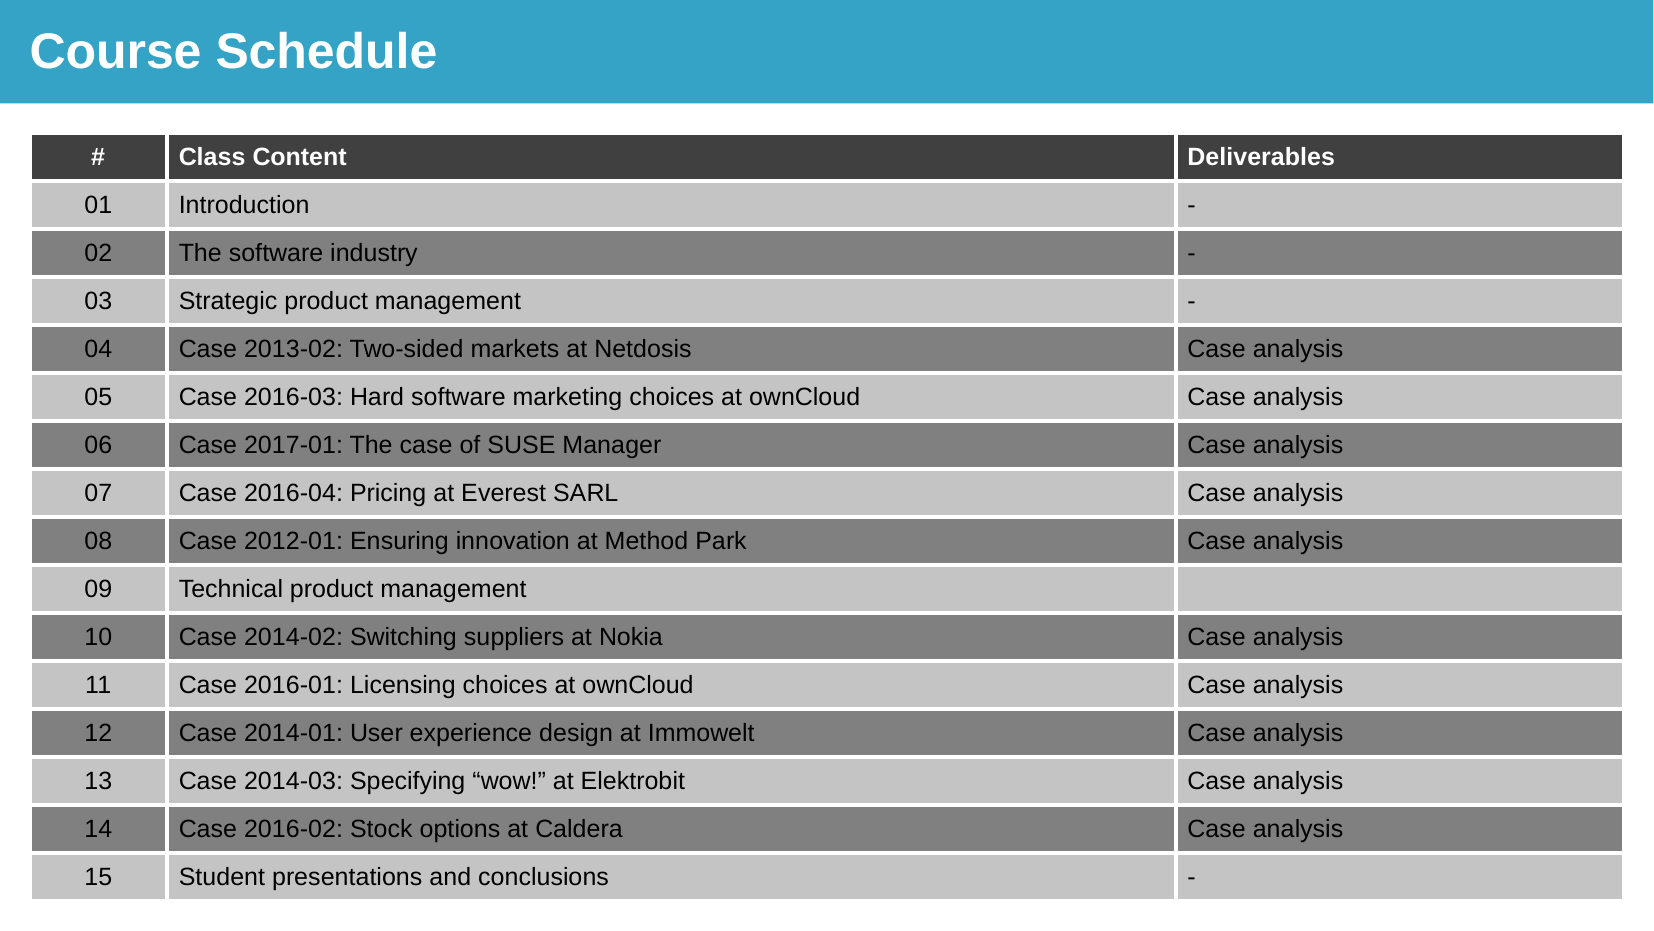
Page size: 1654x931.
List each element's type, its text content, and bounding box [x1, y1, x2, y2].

table_cell Case analysis [1178, 519, 1622, 563]
table_header Deliverables [1178, 135, 1622, 179]
table_cell 03 [32, 279, 165, 323]
table_cell - [1178, 855, 1622, 899]
table_cell 14 [32, 807, 165, 851]
table_cell 04 [32, 327, 165, 371]
table_cell 15 [32, 855, 165, 899]
table_cell Case analysis [1178, 711, 1622, 755]
table_cell 12 [32, 711, 165, 755]
table_cell 11 [32, 663, 165, 707]
table_cell Case 2013-02: Two-sided markets at Netdosis [169, 327, 1174, 371]
table_cell 08 [32, 519, 165, 563]
table_cell Case 2016-01: Licensing choices at ownCloud [169, 663, 1174, 707]
table_cell Introduction [169, 183, 1174, 227]
table_cell 06 [32, 423, 165, 467]
table_cell Case 2014-01: User experience design at Immowelt [169, 711, 1174, 755]
table_cell 02 [32, 231, 165, 275]
table_cell Case 2017-01: The case of SUSE Manager [169, 423, 1174, 467]
table_cell Case 2014-03: Specifying “wow!” at Elektrobit [169, 759, 1174, 803]
table_cell Case analysis [1178, 375, 1622, 419]
table_cell 05 [32, 375, 165, 419]
table_cell Case 2014-02: Switching suppliers at Nokia [169, 615, 1174, 659]
table_cell Case 2012-01: Ensuring innovation at Method Park [169, 519, 1174, 563]
table_cell Student presentations and conclusions [169, 855, 1174, 899]
table_cell 10 [32, 615, 165, 659]
table_cell - [1178, 231, 1622, 275]
table_cell Case analysis [1178, 615, 1622, 659]
table_cell Case 2016-04: Pricing at Everest SARL [169, 471, 1174, 515]
table_cell Case analysis [1178, 663, 1622, 707]
table_cell - [1178, 183, 1622, 227]
table_cell Case analysis [1178, 471, 1622, 515]
table_cell Case 2016-03: Hard software marketing choices at ownCloud [169, 375, 1174, 419]
table_header Class Content [169, 135, 1174, 179]
table_header # [32, 135, 165, 179]
table_cell Technical product management [169, 567, 1174, 611]
table_cell [1178, 567, 1622, 611]
table_cell - [1178, 279, 1622, 323]
table_cell Strategic product management [169, 279, 1174, 323]
table_cell The software industry [169, 231, 1174, 275]
table_cell 01 [32, 183, 165, 227]
table_cell Case analysis [1178, 759, 1622, 803]
title Course Schedule [0, 0, 1654, 104]
table_cell Case 2016-02: Stock options at Caldera [169, 807, 1174, 851]
table_cell 09 [32, 567, 165, 611]
table_cell 13 [32, 759, 165, 803]
table_cell Case analysis [1178, 807, 1622, 851]
table_cell Case analysis [1178, 423, 1622, 467]
table_cell Case analysis [1178, 327, 1622, 371]
table_cell 07 [32, 471, 165, 515]
